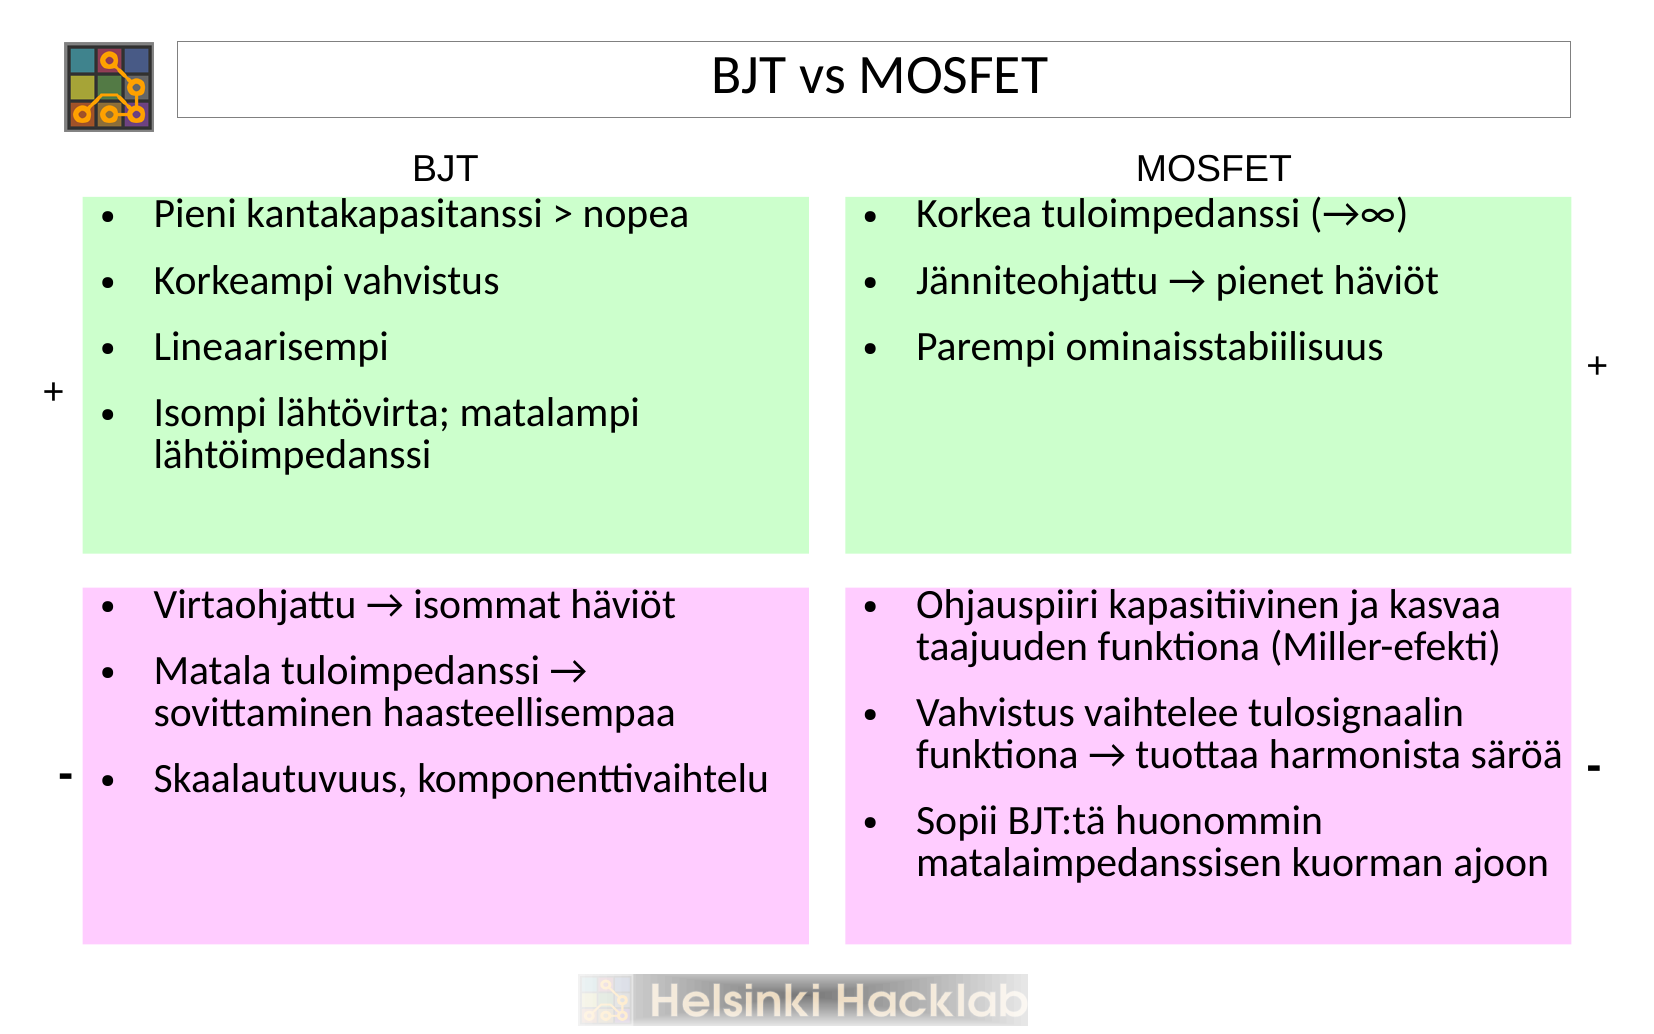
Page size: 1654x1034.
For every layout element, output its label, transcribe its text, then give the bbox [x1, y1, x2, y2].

text_box MOSFET [1121, 139, 1308, 197]
text_box + [27, 363, 80, 421]
text_box + [1571, 336, 1624, 394]
text_box BJT [397, 139, 495, 197]
list Virtaohjattu → isommat häviöt Matala tuloimpedanssi → sovittaminen haasteellisempaa Skaalautuvuus, komponenttivaihtelu [82, 587, 809, 945]
list Korkea tuloimpedanssi (→∞) Jänniteohjattu → pienet häviöt Parempi ominaisstabiilisuus [845, 196, 1572, 554]
text_box - [1571, 731, 1617, 799]
picture [64, 42, 154, 132]
list Pieni kantakapasitanssi > nopea Korkeampi vahvistus Lineaarisempi Isompi lähtövirta; matalampi lähtöimpedanssi [82, 196, 809, 554]
text_box - [43, 739, 89, 807]
title BJT vs MOSFET [177, 41, 1571, 118]
list Ohjauspiiri kapasitiivinen ja kasvaa taajuuden funktiona (Miller-efekti) Vahvistus vaihtelee tulosignaalin funktiona → tuottaa harmonista säröä Sopii BJT:tä huonommin matalaimpedanssisen kuorman ajoon [845, 587, 1572, 945]
